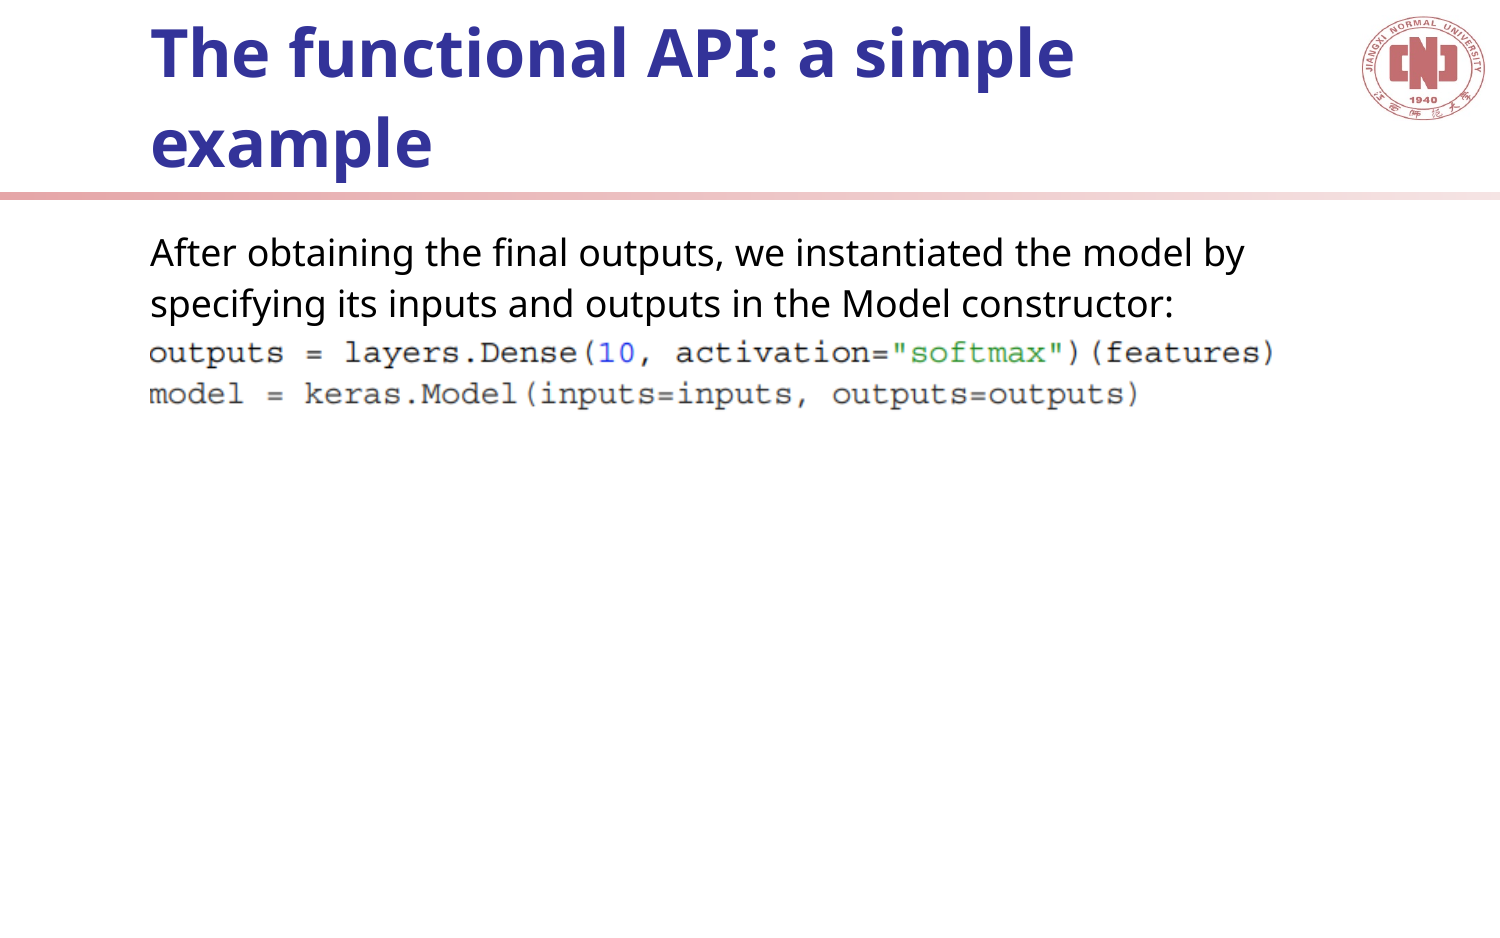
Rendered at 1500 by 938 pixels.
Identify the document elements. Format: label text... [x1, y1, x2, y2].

picture [1360, 15, 1486, 121]
picture [150, 332, 1289, 413]
list After obtaining the final outputs, we instantiated the model by specifying its inputs and outputs in the Model constructor: [150, 226, 1351, 863]
title The functional API: a simple example [150, 109, 1351, 188]
